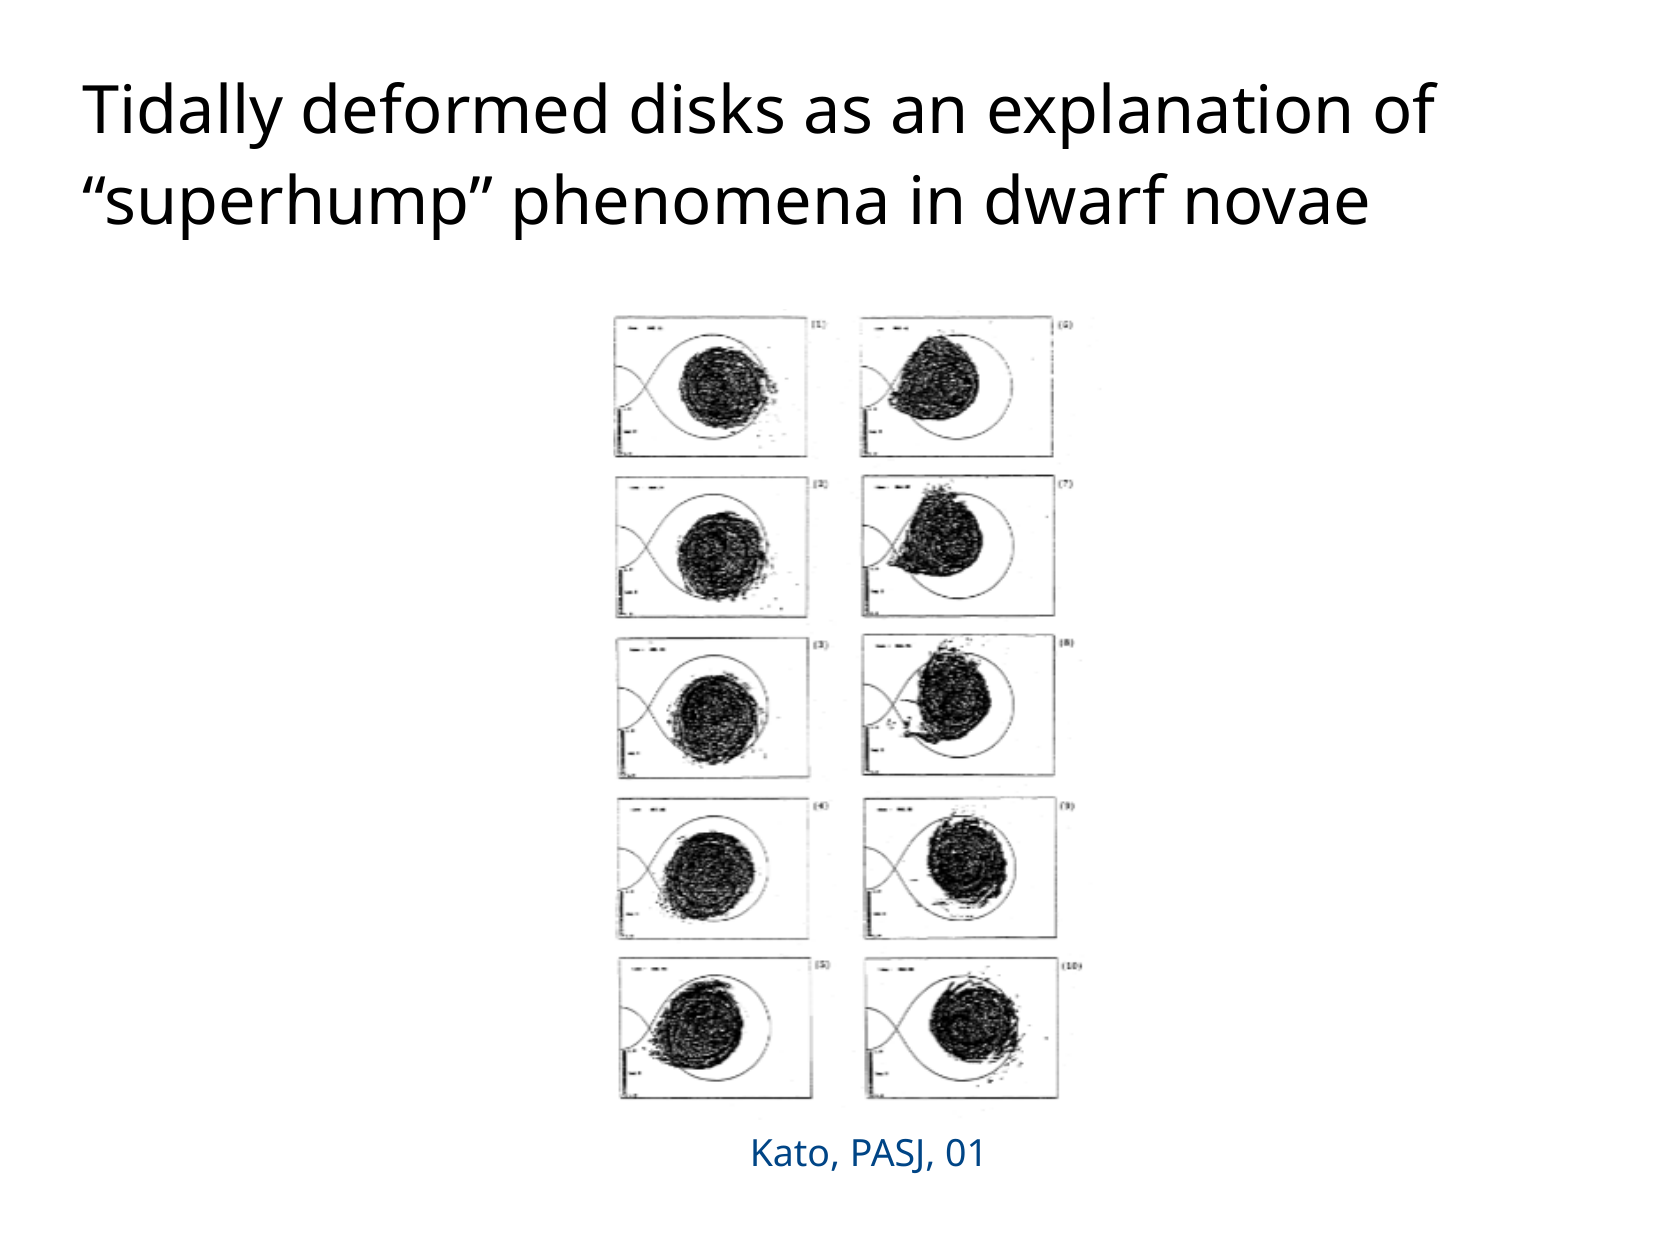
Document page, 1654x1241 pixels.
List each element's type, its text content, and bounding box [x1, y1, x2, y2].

title Tidally deformed disks as an explanation of “superhump” phenomena in dwarf novae [82, 49, 1571, 257]
picture [582, 309, 1107, 1120]
text_box Kato, PASJ, 01 [735, 1119, 1066, 1190]
